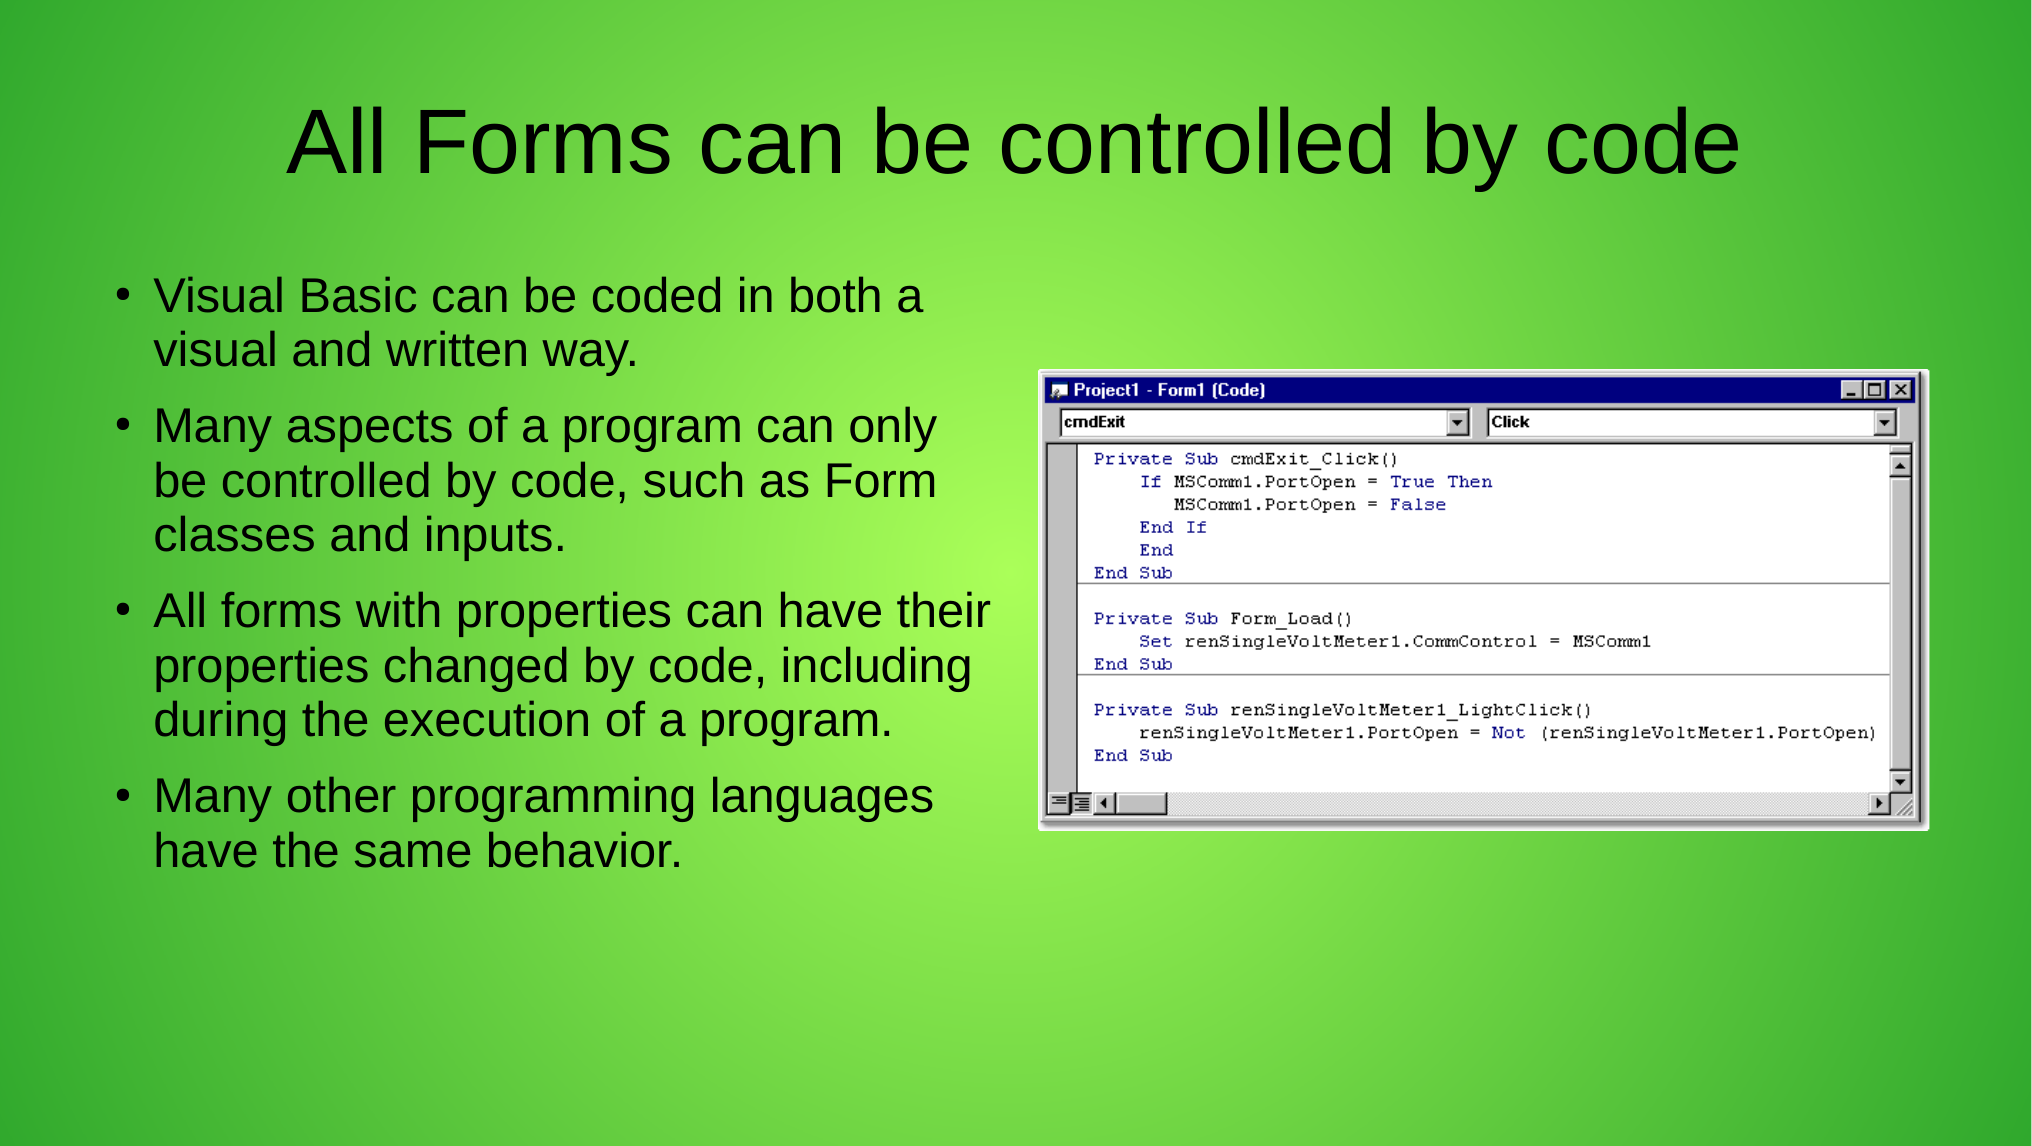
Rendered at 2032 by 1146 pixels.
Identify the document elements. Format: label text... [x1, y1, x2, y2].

picture [0, 0, 2032, 1146]
list Visual Basic can be coded in both a visual and written way. Many aspects of a program can only be controlled by code, such as Form classes and inputs. All forms with properties can have their properties changed by code, including during the execution of a program. Many other programming languages have the same behavior. [101, 268, 994, 933]
title All Forms can be controlled by code [101, 45, 1930, 237]
